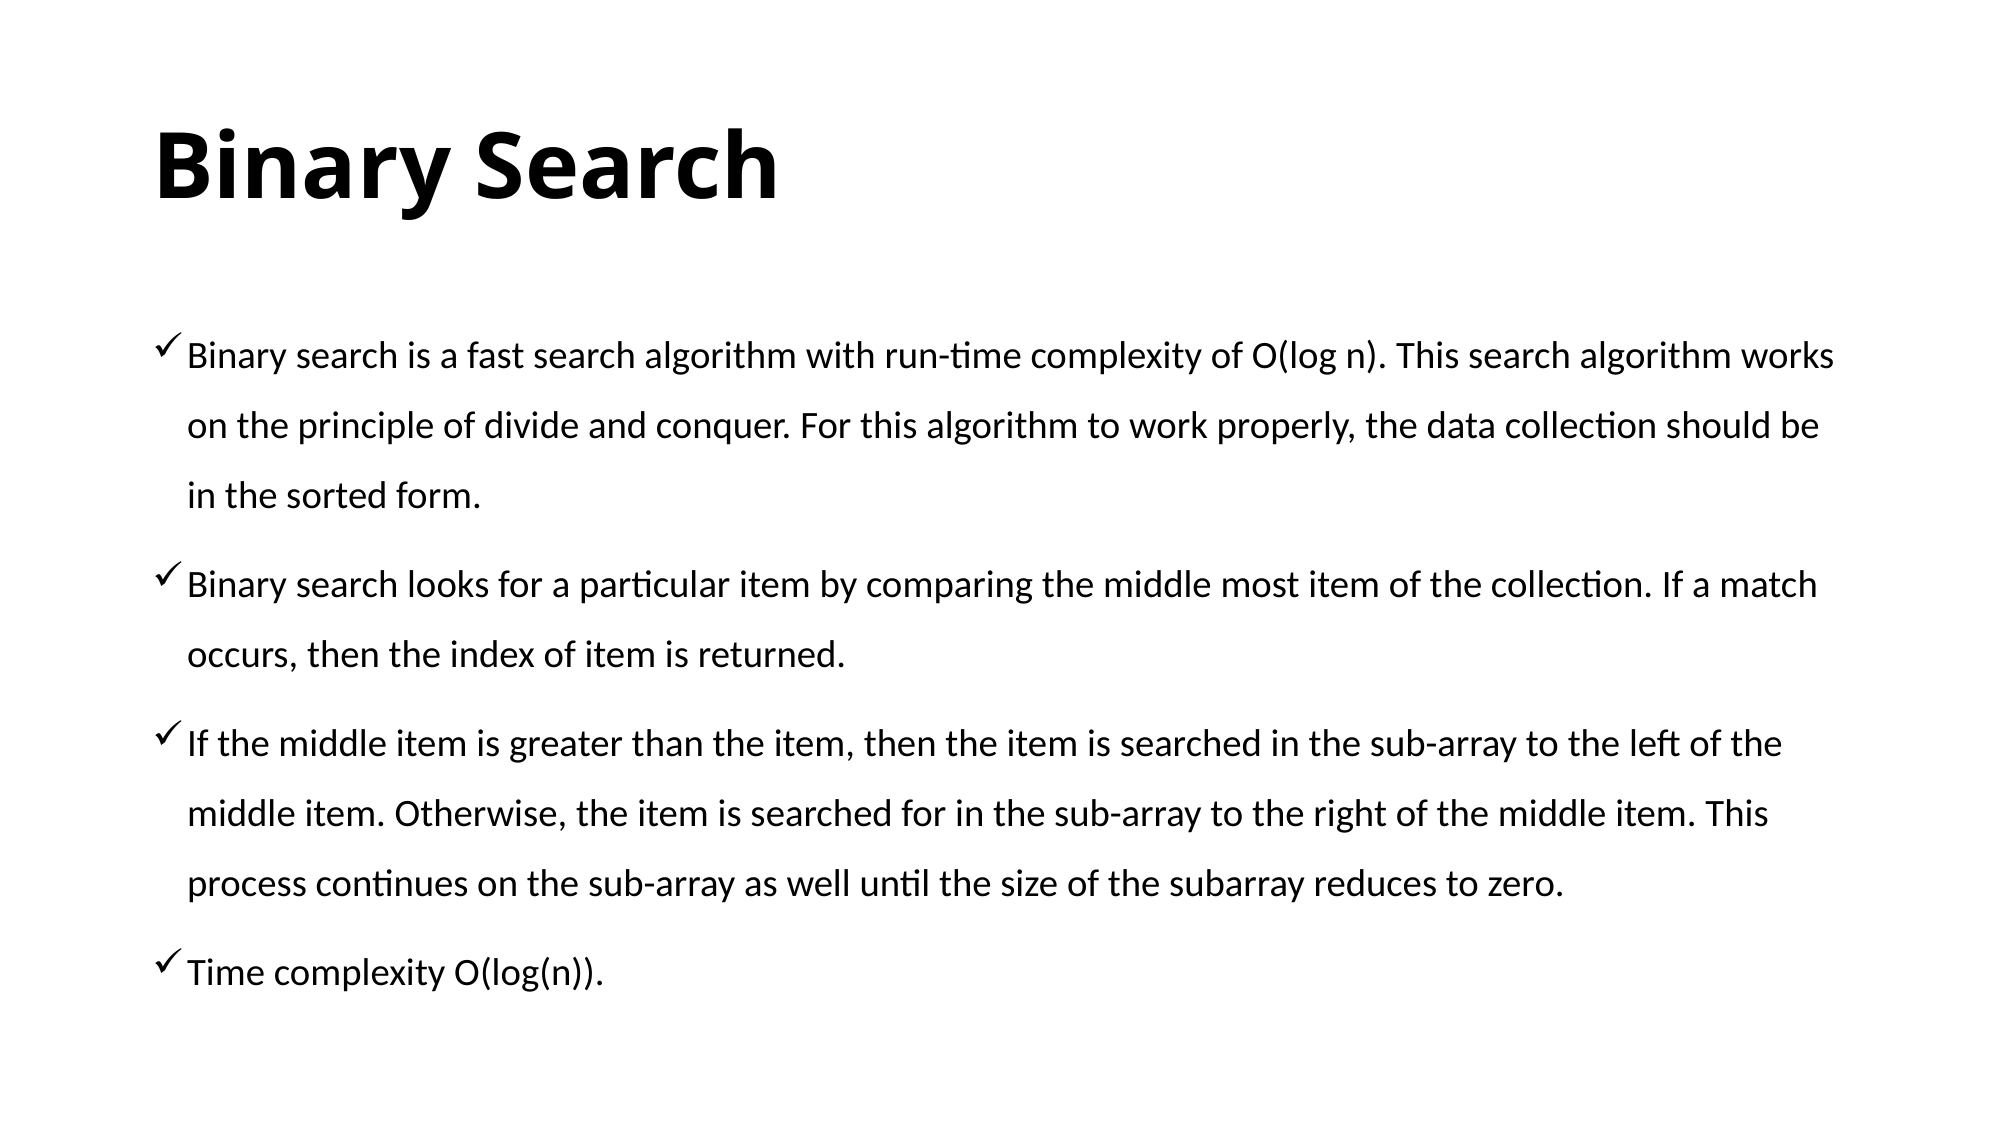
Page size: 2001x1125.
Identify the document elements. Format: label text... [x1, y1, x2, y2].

text_box Binary Search [137, 59, 1863, 278]
text_box Binary search is a fast search algorithm with run-time complexity of Ο(log n). This search algorithm works on the principle of divide and conquer. For this algorithm to work properly, the data collection should be in the sorted form. Binary search looks for a particular item by comparing the middle most item of the collection. If a match occurs, then the index of item is returned. If the middle item is greater than the item, then the item is searched in the sub-array to the left of the middle item. Otherwise, the item is searched for in the sub-array to the right of the middle item. This process continues on the sub-array as well until the size of the subarray reduces to zero. Time complexity O(log(n)). [137, 299, 1863, 1014]
